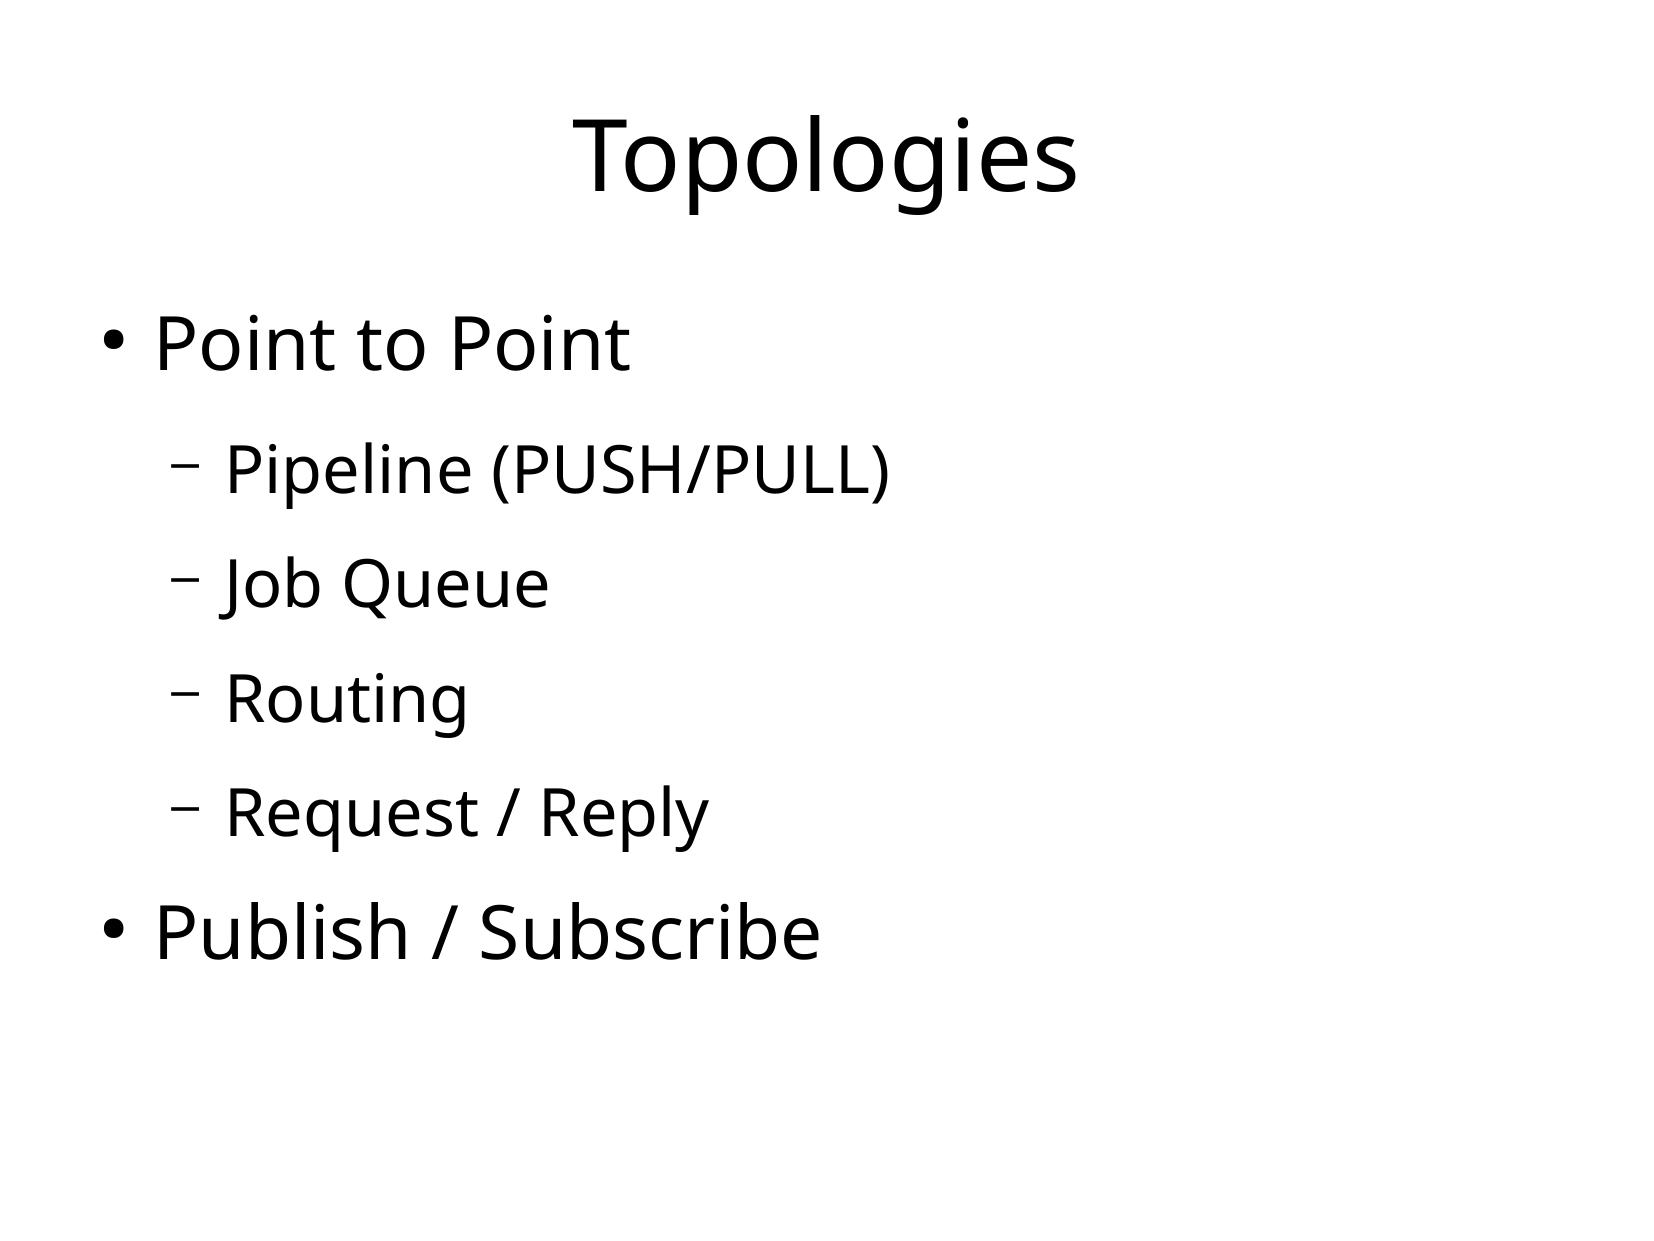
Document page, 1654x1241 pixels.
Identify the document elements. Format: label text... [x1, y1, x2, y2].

title Topologies [82, 49, 1571, 257]
list Point to Point Pipeline (PUSH/PULL) Job Queue Routing Request / Reply Publish / Subscribe [82, 290, 1538, 1010]
